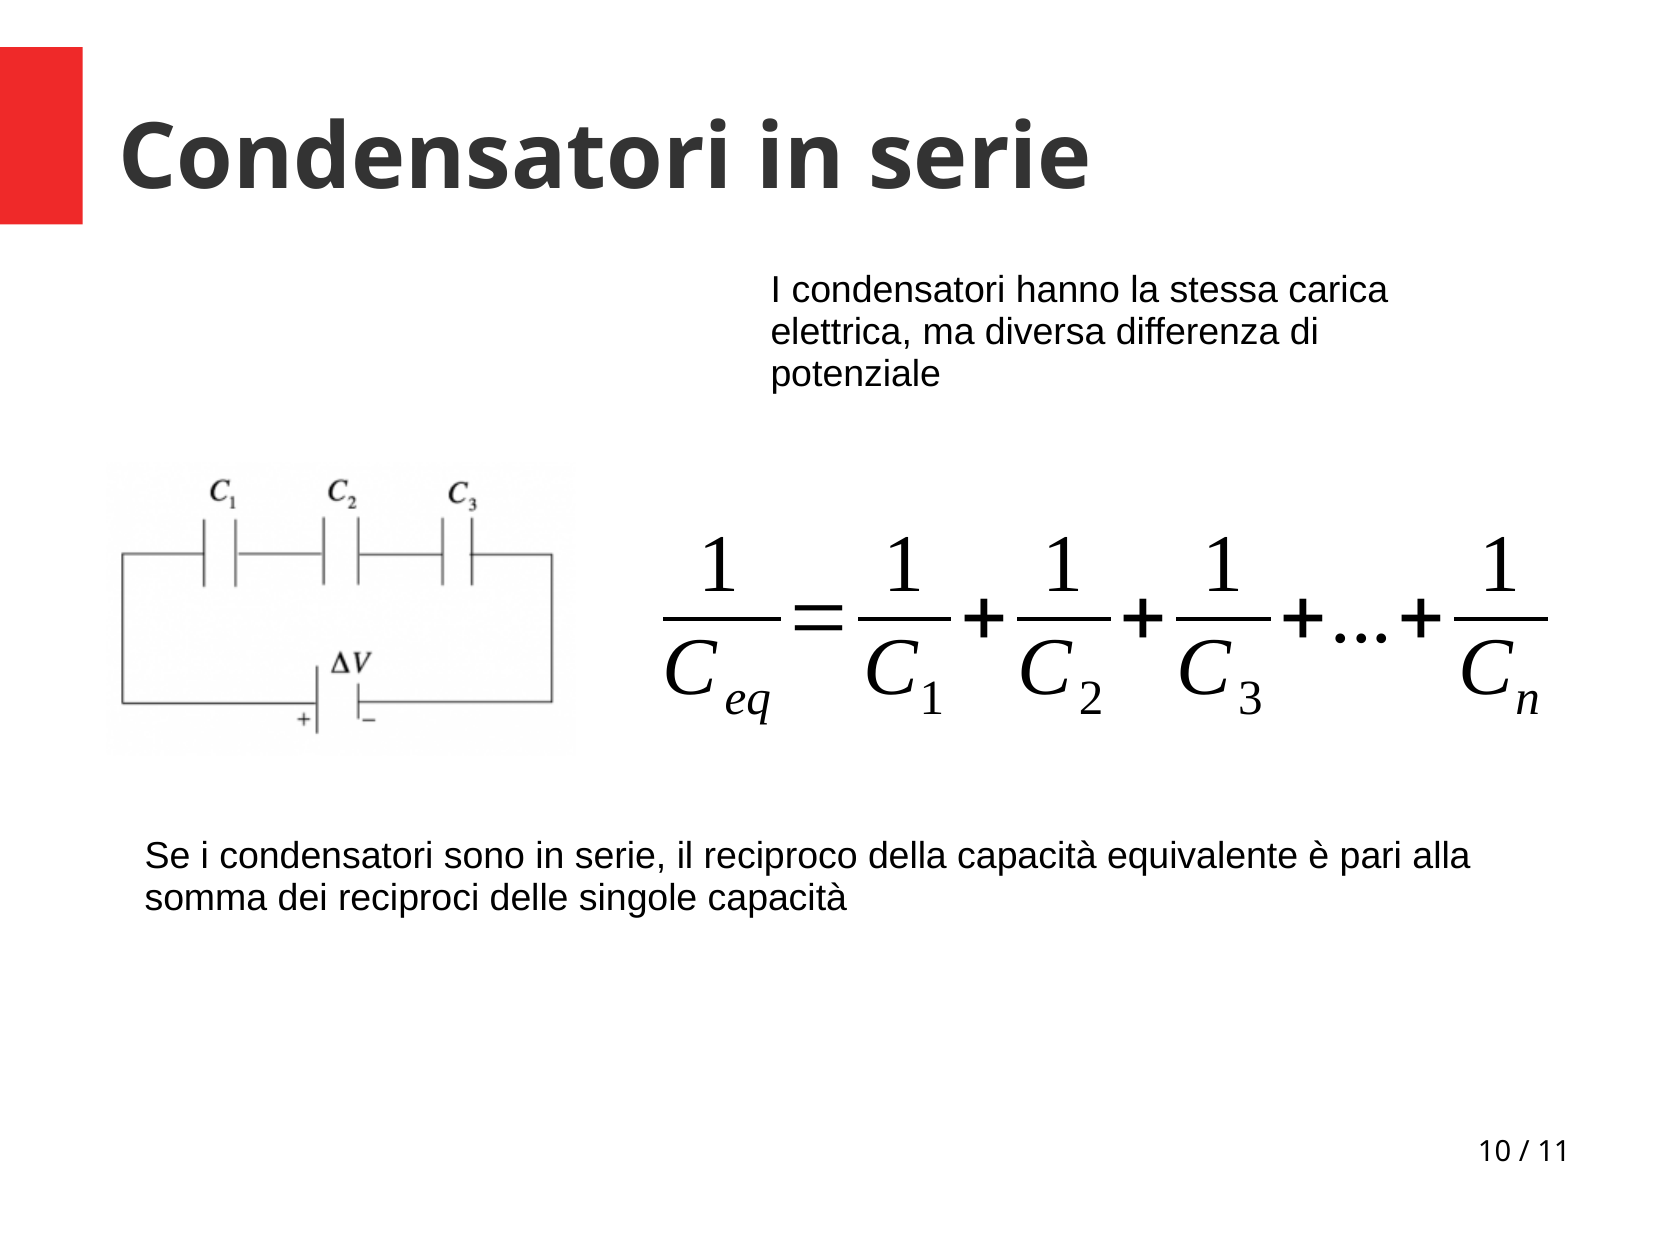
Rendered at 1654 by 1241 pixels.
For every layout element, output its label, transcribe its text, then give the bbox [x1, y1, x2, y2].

chart [637, 519, 1571, 726]
text_box Se i condensatori sono in serie, il reciproco della capacità equivalente è pari alla somma dei reciproci delle singole capacità [129, 826, 1548, 926]
text_box I condensatori hanno la stessa carica elettrica, ma diversa differenza di potenziale [755, 260, 1512, 402]
title Condensatori in serie [118, 49, 1571, 257]
picture [106, 462, 576, 756]
